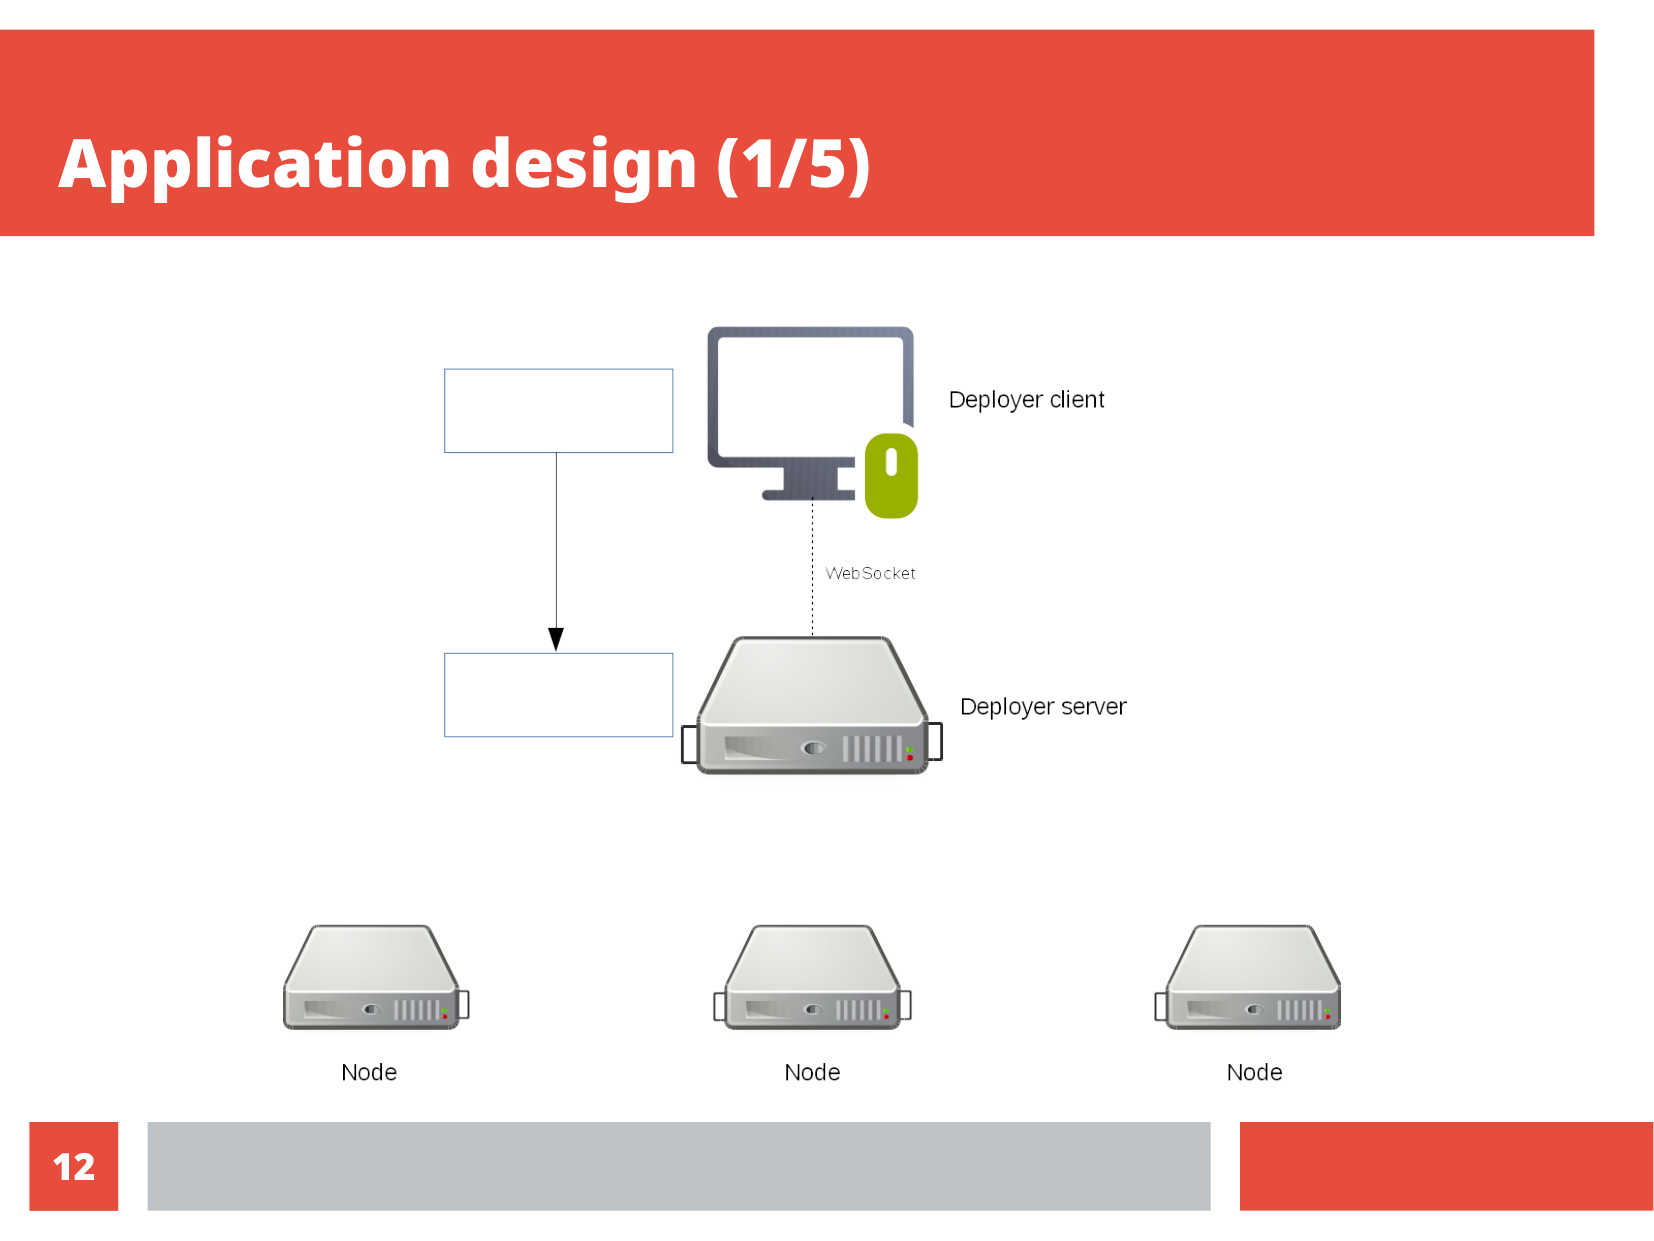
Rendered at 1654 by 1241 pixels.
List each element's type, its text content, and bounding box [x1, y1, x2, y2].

title Application design (1/5) [59, 59, 1595, 207]
picture [283, 324, 1341, 1093]
